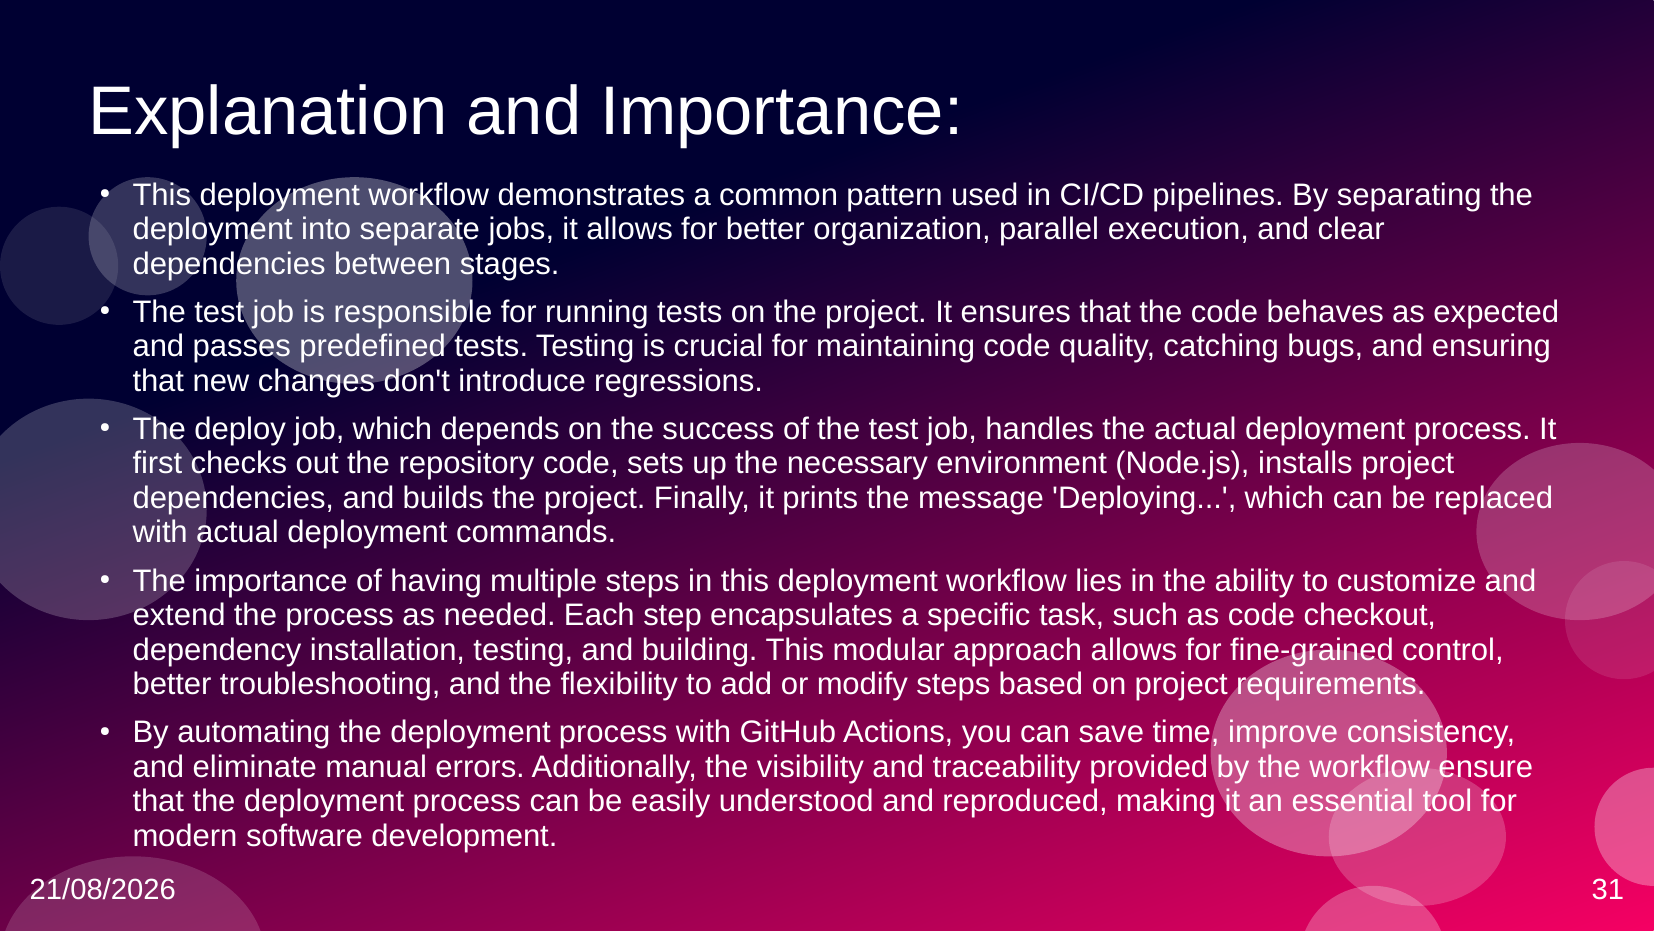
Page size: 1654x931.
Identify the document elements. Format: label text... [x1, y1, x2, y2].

title Explanation and Importance: [88, 29, 1565, 177]
list This deployment workflow demonstrates a common pattern used in CI/CD pipelines. By separating the deployment into separate jobs, it allows for better organization, parallel execution, and clear dependencies between stages. The test job is responsible for running tests on the project. It ensures that the code behaves as expected and passes predefined tests. Testing is crucial for maintaining code quality, catching bugs, and ensuring that new changes don't introduce regressions. The deploy job, which depends on the success of the test job, handles the actual deployment process. It first checks out the repository code, sets up the necessary environment (Node.js), installs project dependencies, and builds the project. Finally, it prints the message 'Deploying...', which can be replaced with actual deployment commands. The importance of having multiple steps in this deployment workflow lies in the ability to customize and extend the process as needed. Each step encapsulates a specific task, such as code checkout, dependency installation, testing, and building. This modular approach allows for fine-grained control, better troubleshooting, and the flexibility to add or modify steps based on project requirements. By automating the deployment process with GitHub Actions, you can save time, improve consistency, and eliminate manual errors. Additionally, the visibility and traceability provided by the workflow ensure that the deployment process can be easily understood and reproduced, making it an essential tool for modern software development. [88, 177, 1565, 857]
